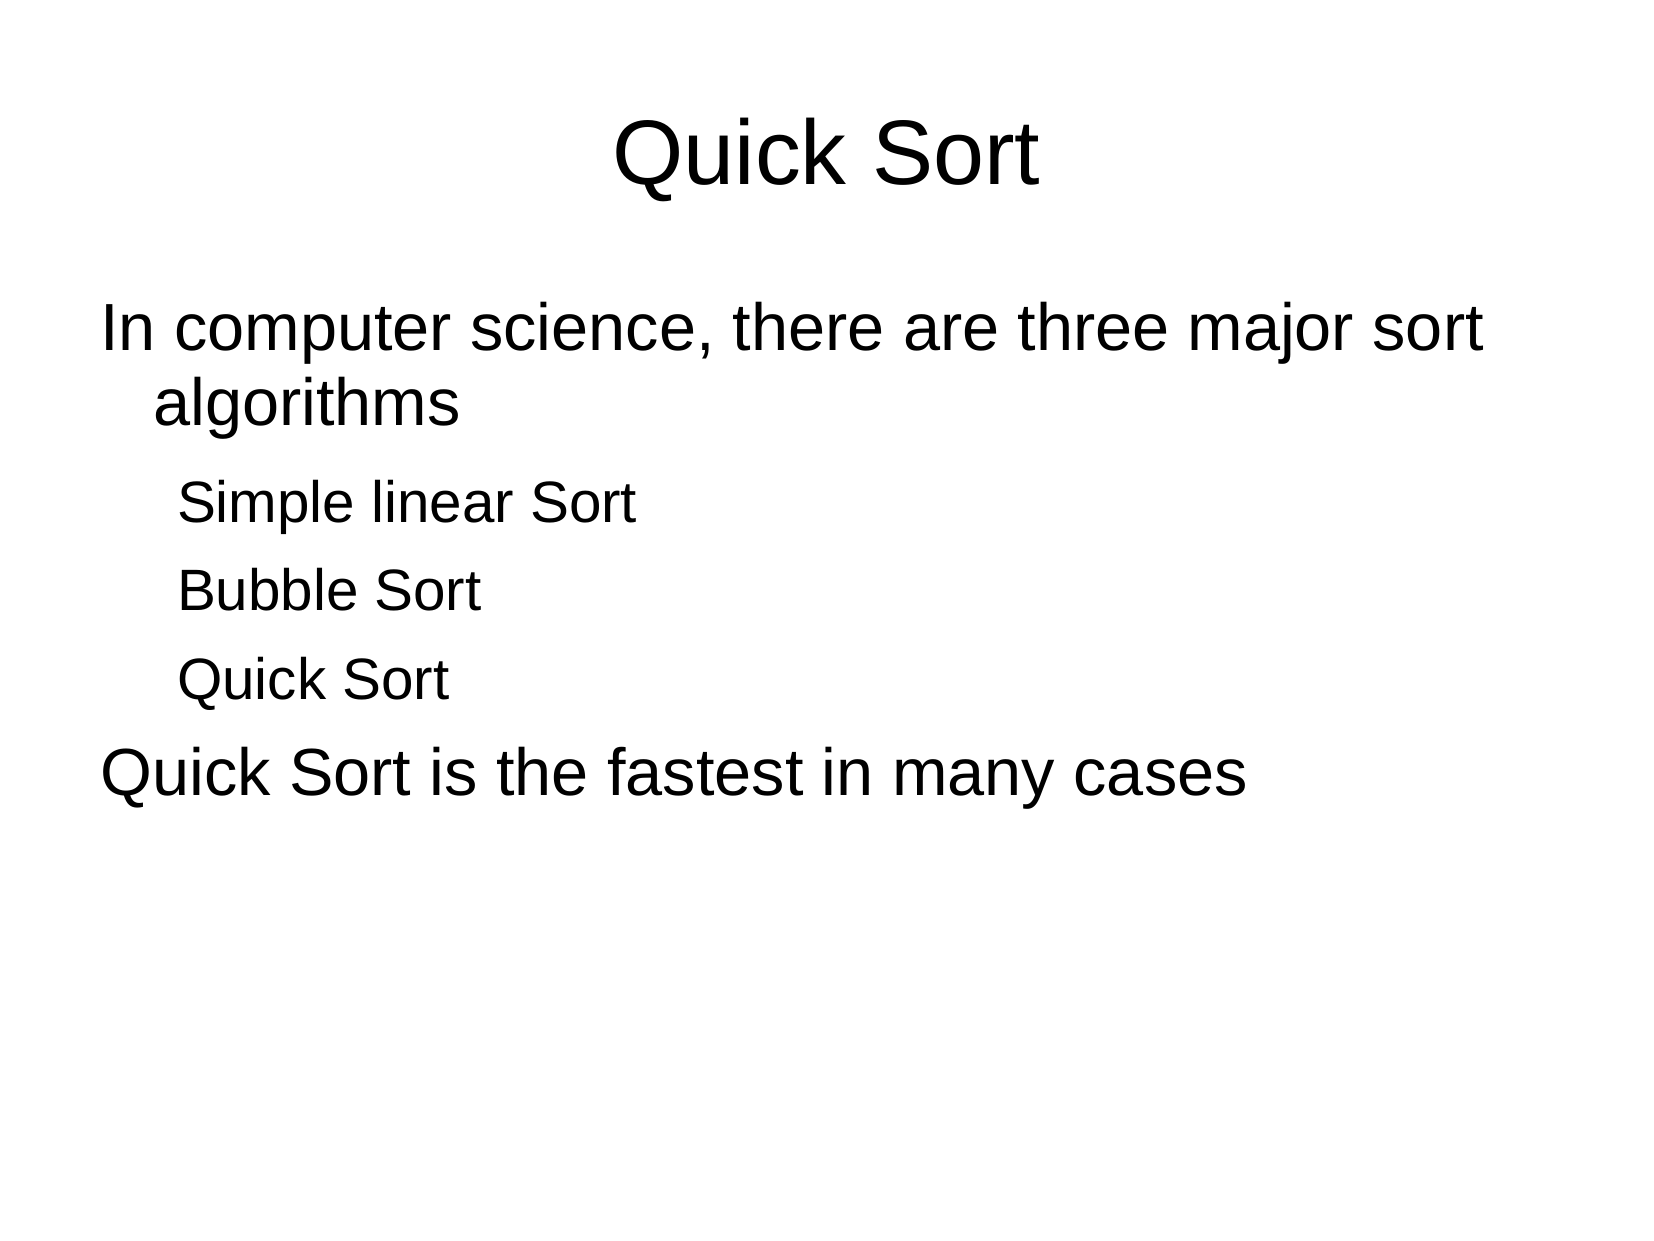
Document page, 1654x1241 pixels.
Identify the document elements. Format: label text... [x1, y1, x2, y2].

list In computer science, there are three major sort algorithms Simple linear Sort Bubble Sort Quick Sort Quick Sort is the fastest in many cases [82, 290, 1571, 1094]
title Quick Sort [82, 49, 1571, 257]
